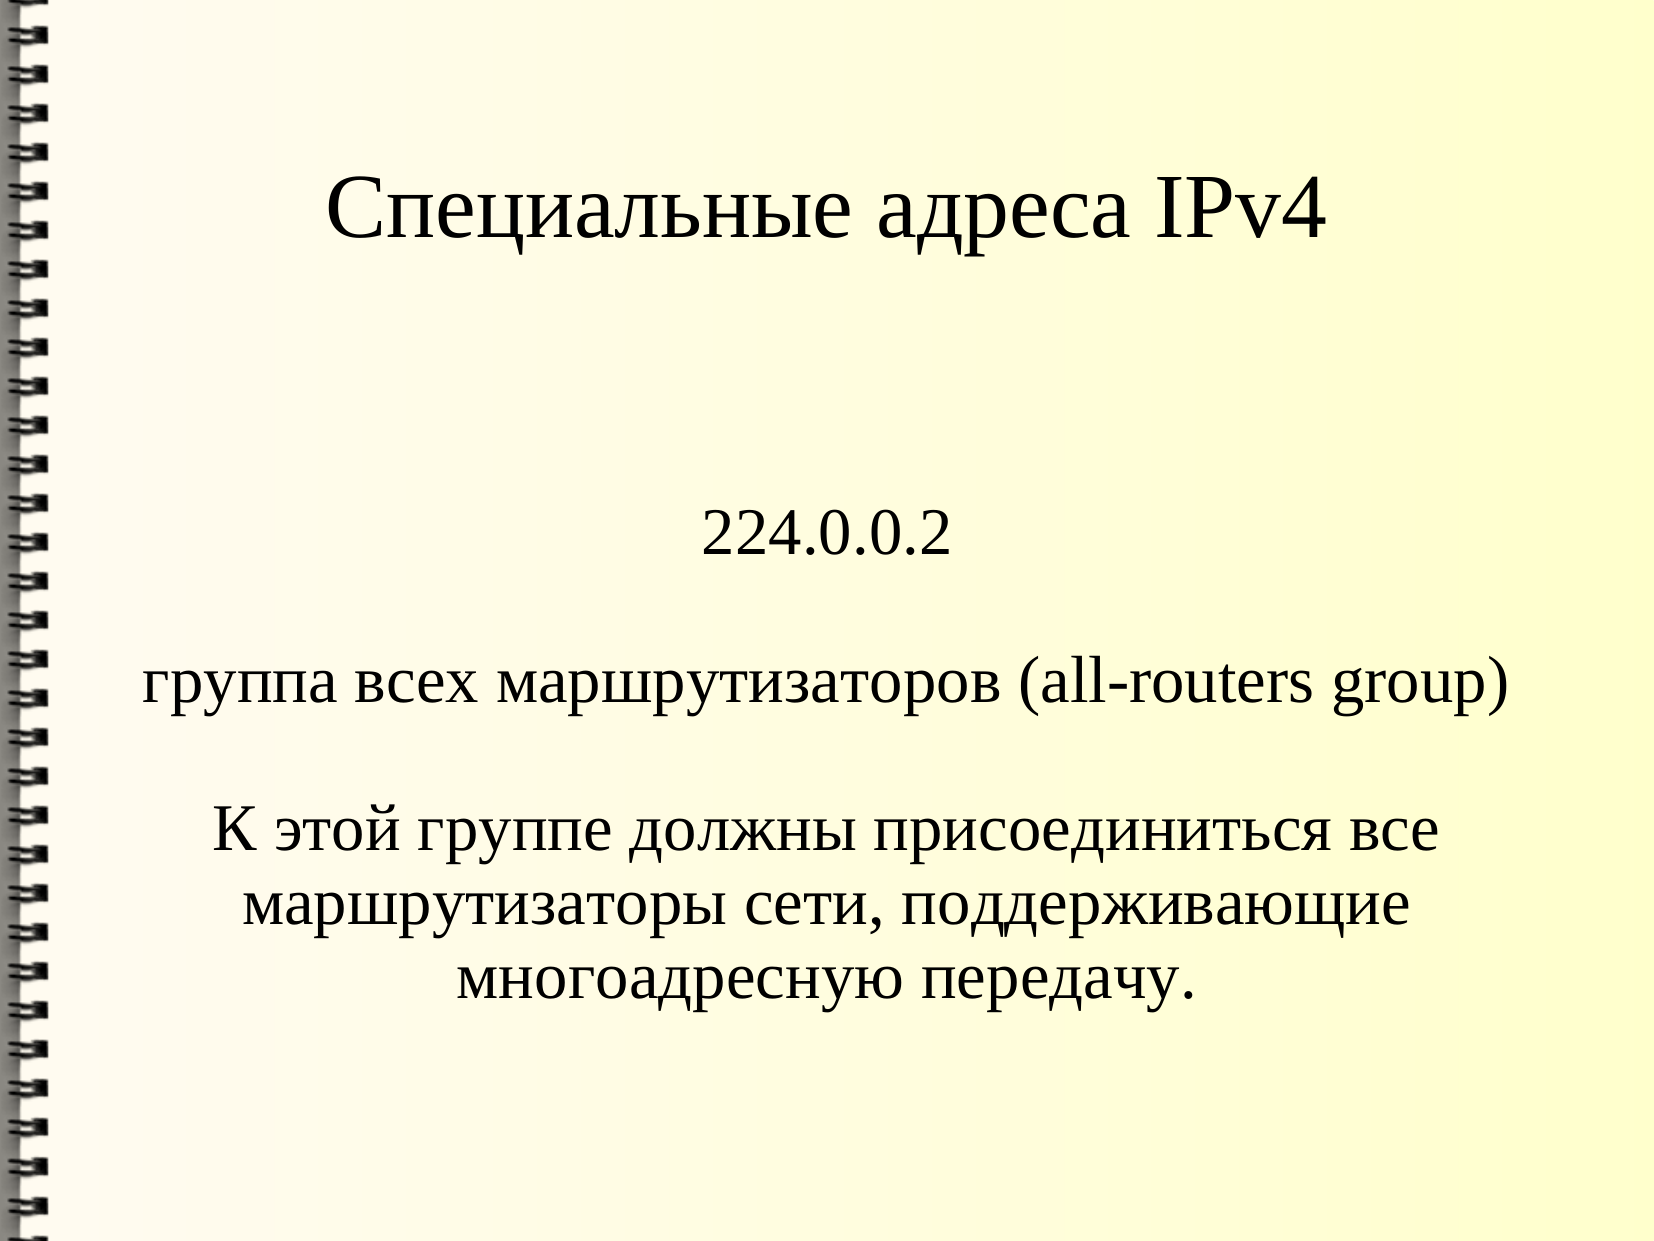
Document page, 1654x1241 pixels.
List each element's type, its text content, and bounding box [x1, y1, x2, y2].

subtitle 224.0.0.2 группа всех маршрутизаторов (all-routers group) К этой группе должны присоединиться все маршрутизаторы сети, поддерживающие многоадресную передачу. [121, 344, 1534, 1164]
picture [0, 0, 1654, 1241]
title Специальные адреса IPv4 [121, 102, 1534, 311]
